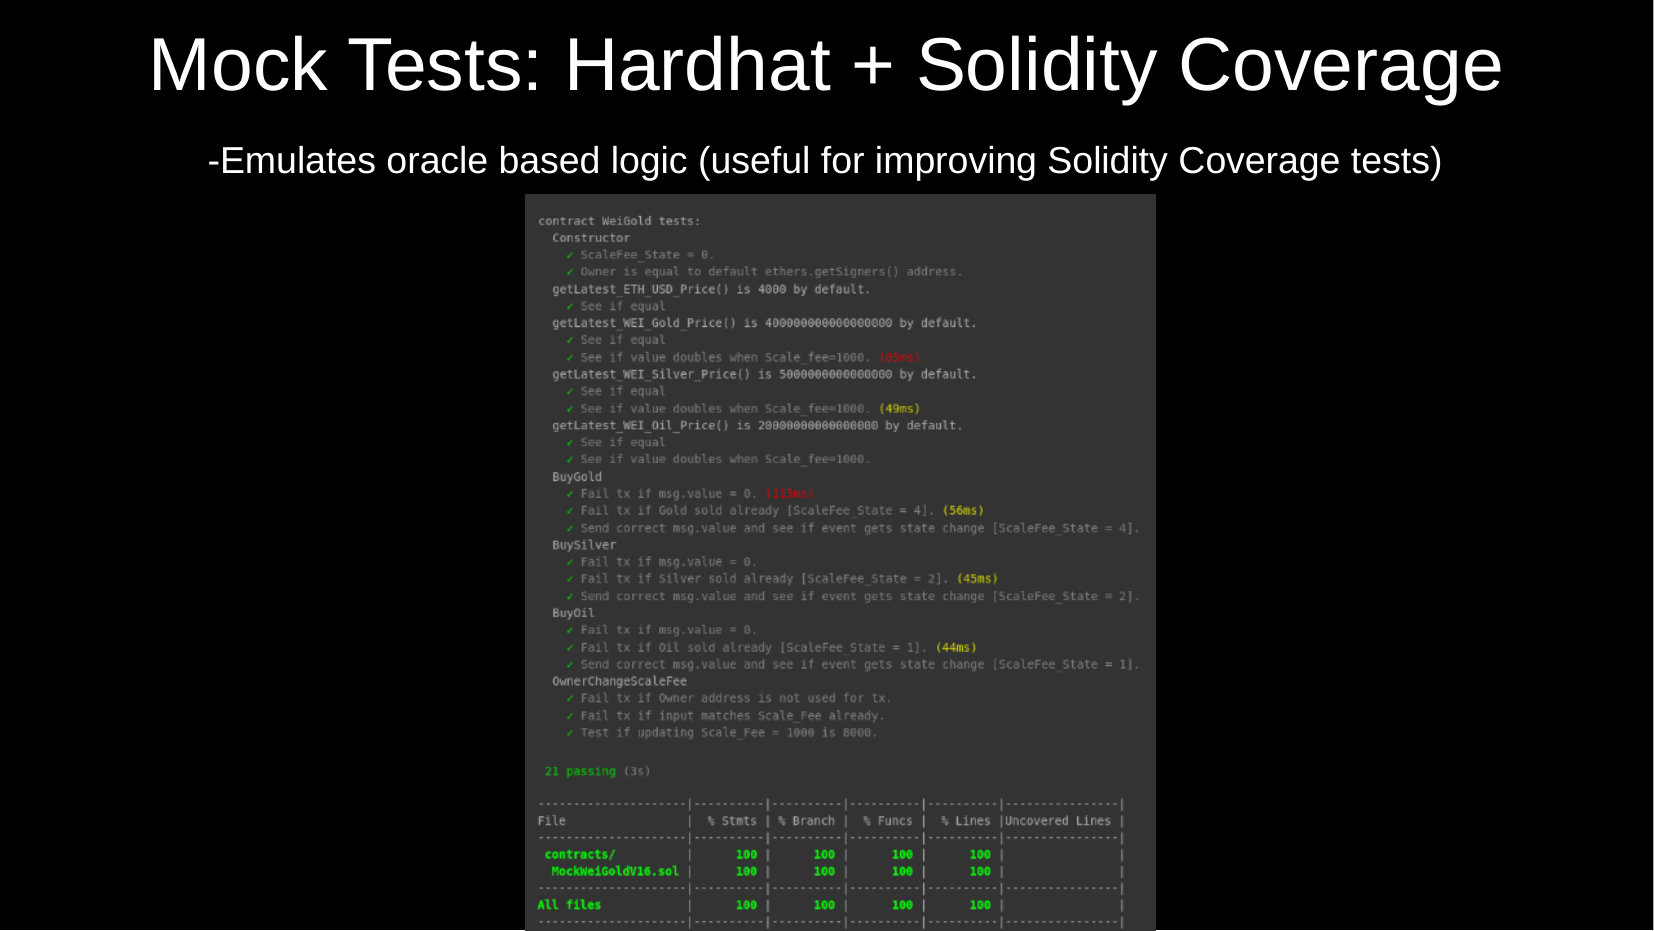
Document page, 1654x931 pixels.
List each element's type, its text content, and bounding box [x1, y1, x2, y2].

text_box -Emulates oracle based logic (useful for improving Solidity Coverage tests) [0, 131, 1653, 441]
text_box Mock Tests: Hardhat + Solidity Coverage [0, 15, 1654, 136]
picture [525, 194, 1156, 931]
